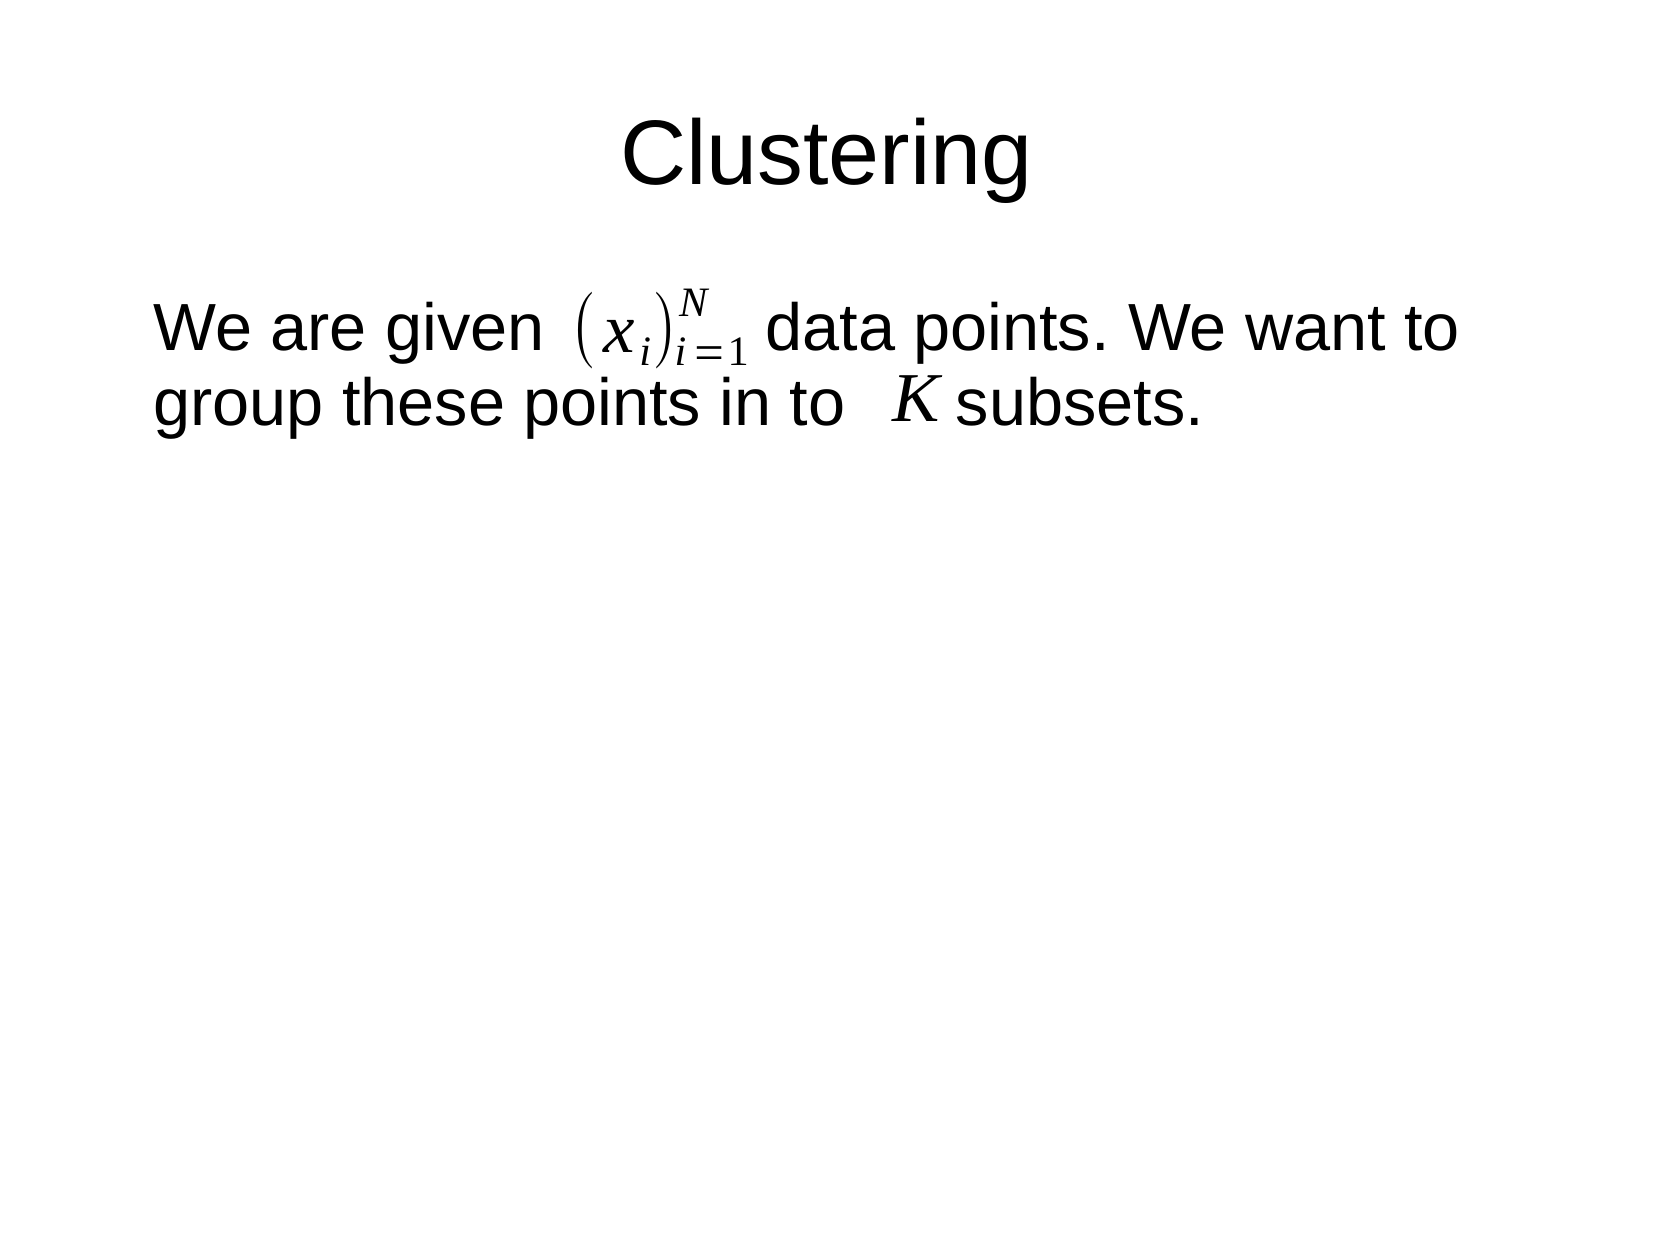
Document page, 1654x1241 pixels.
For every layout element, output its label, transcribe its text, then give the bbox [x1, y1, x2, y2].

list We are given data points. We want to group these points in to subsets. [82, 290, 1571, 1010]
chart [555, 277, 764, 376]
title Clustering [82, 49, 1571, 257]
chart [870, 360, 963, 438]
